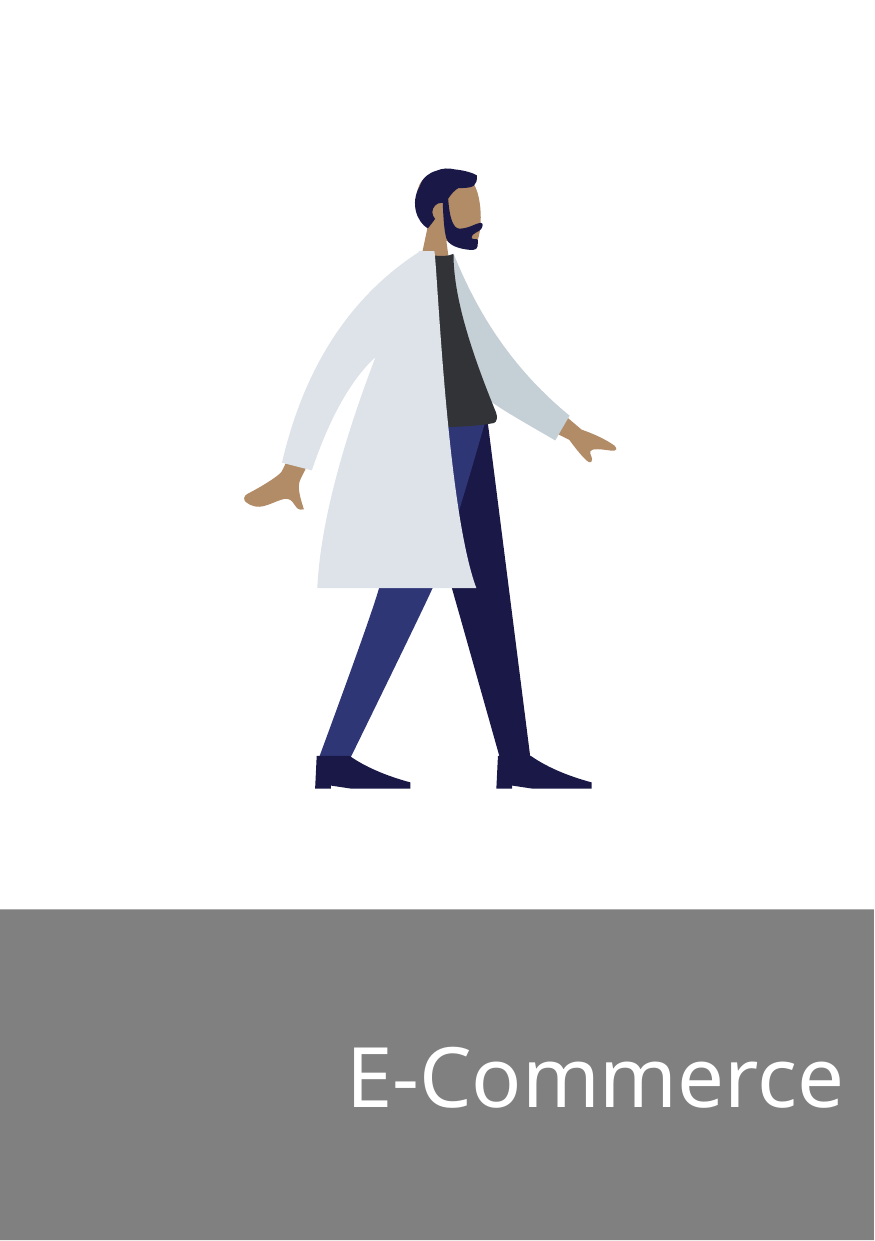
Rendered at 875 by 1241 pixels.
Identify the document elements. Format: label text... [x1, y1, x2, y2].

picture [139, 80, 735, 832]
title E-Commerce [29, 933, 845, 1217]
